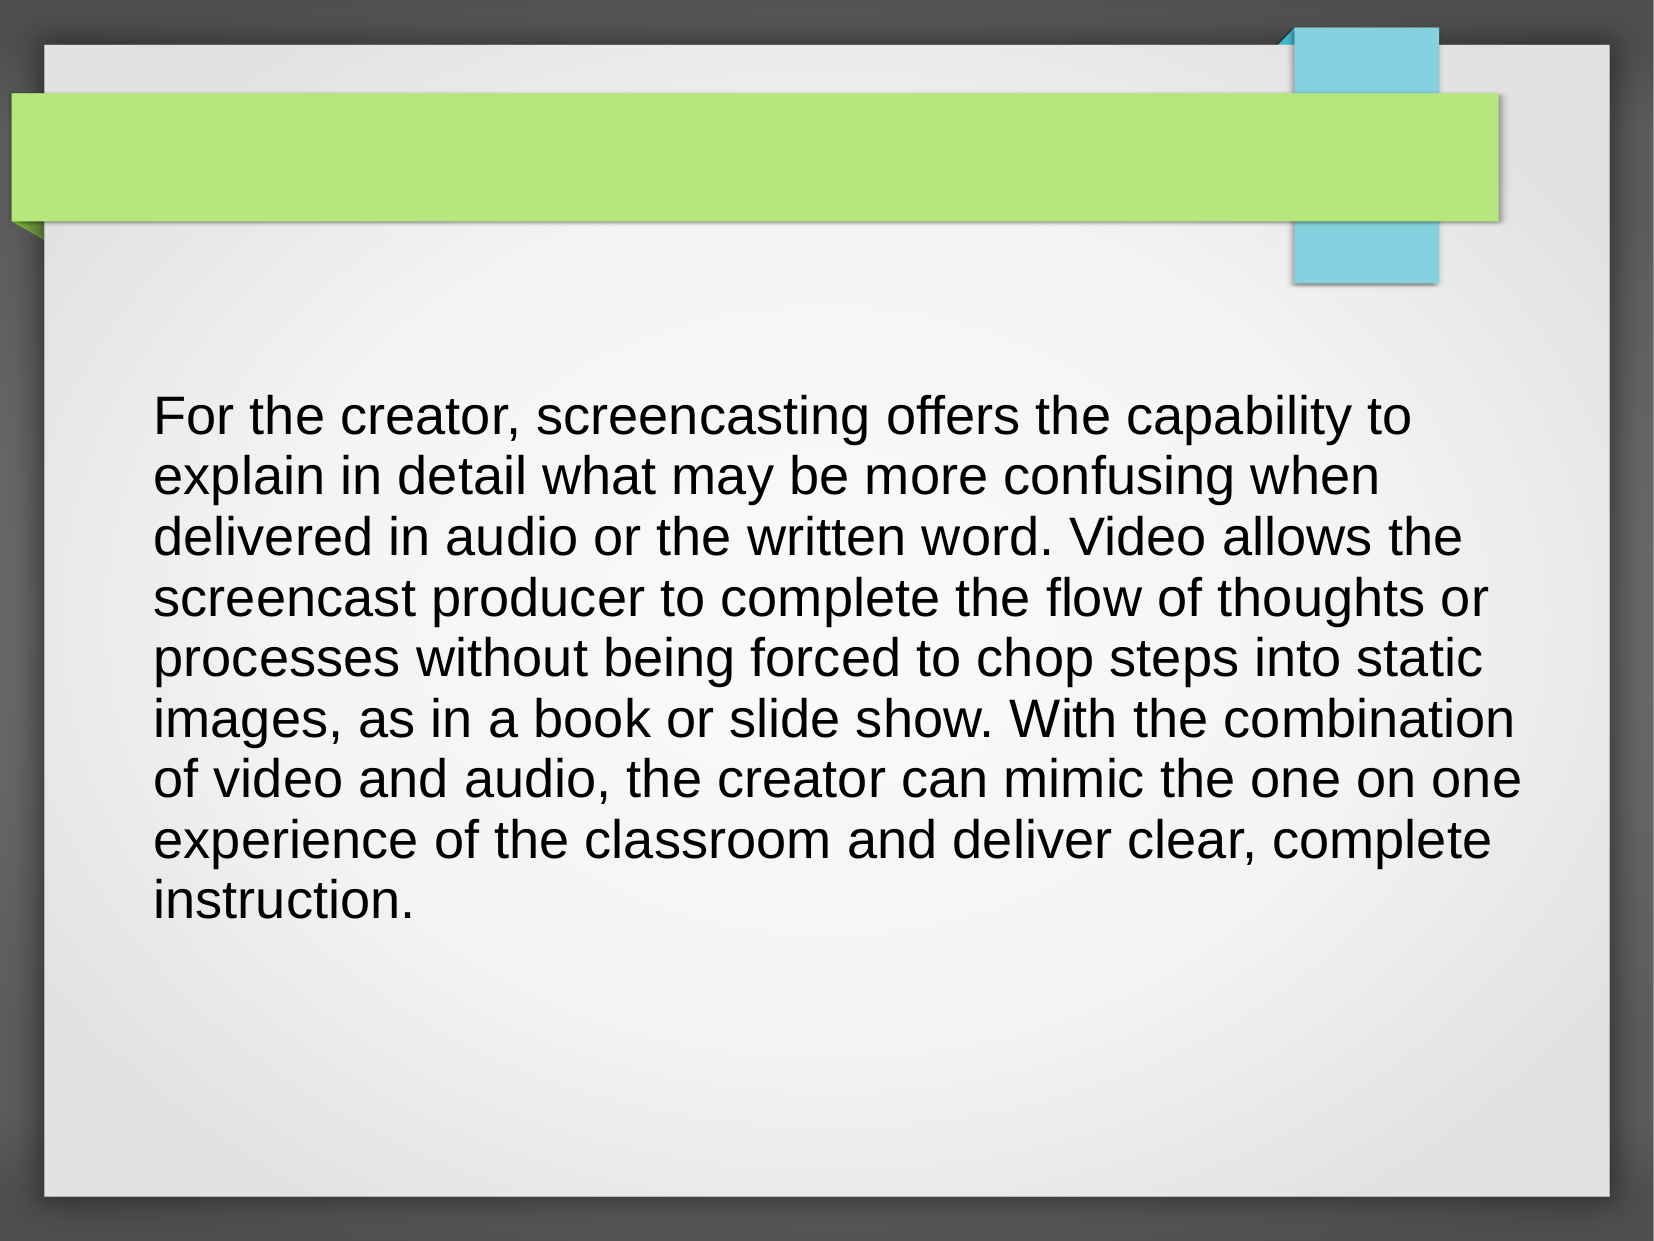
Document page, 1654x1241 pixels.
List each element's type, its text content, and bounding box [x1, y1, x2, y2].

list For the creator, screencasting offers the capability to explain in detail what may be more confusing when delivered in audio or the written word. Video allows the screencast producer to complete the flow of thoughts or processes without being forced to chop steps into static images, as in a book or slide show. With the combination of video and audio, the creator can mimic the one on one experience of the classroom and deliver clear, complete instruction. [82, 295, 1571, 1015]
picture [0, 0, 1654, 1241]
